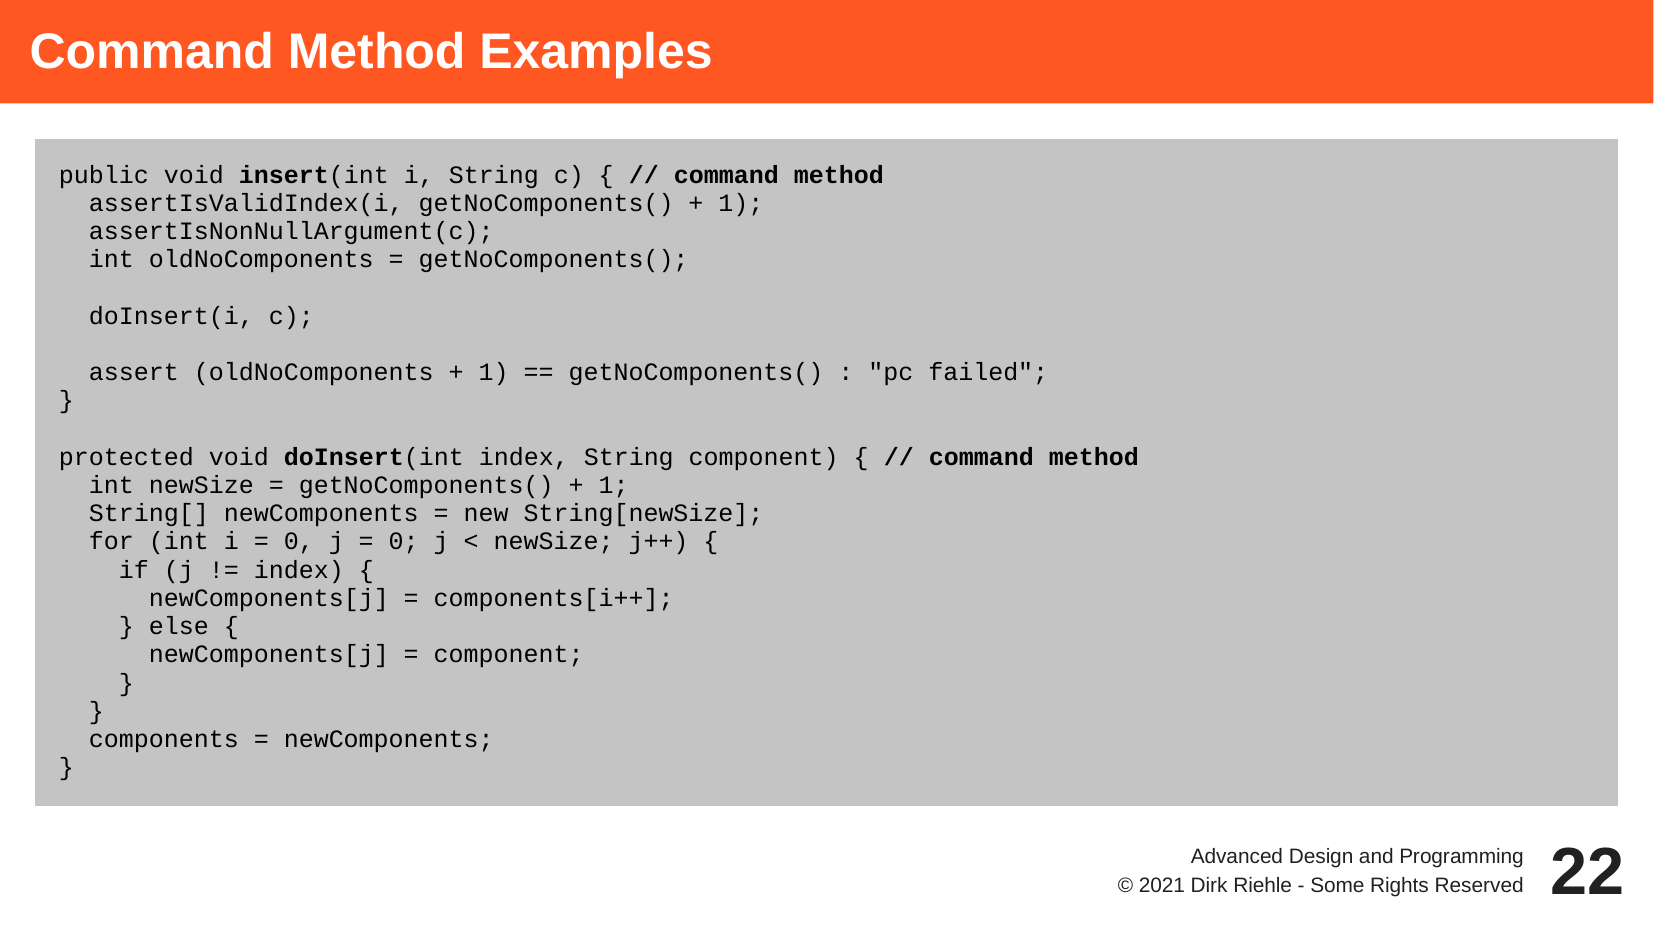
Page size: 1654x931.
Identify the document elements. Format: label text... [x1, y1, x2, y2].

list public void insert(int i, String c) { // command method assertIsValidIndex(i, getNoComponents() + 1); assertIsNonNullArgument(c); int oldNoComponents = getNoComponents(); doInsert(i, c); assert (oldNoComponents + 1) == getNoComponents() : "pc failed"; } protected void doInsert(int index, String component) { // command method int newSize = getNoComponents() + 1; String[] newComponents = new String[newSize]; for (int i = 0, j = 0; j < newSize; j++) { if (j != index) { newComponents[j] = components[i++]; } else { newComponents[j] = component; } } components = newComponents; } [29, 132, 1625, 813]
title Command Method Examples [0, 0, 1654, 104]
